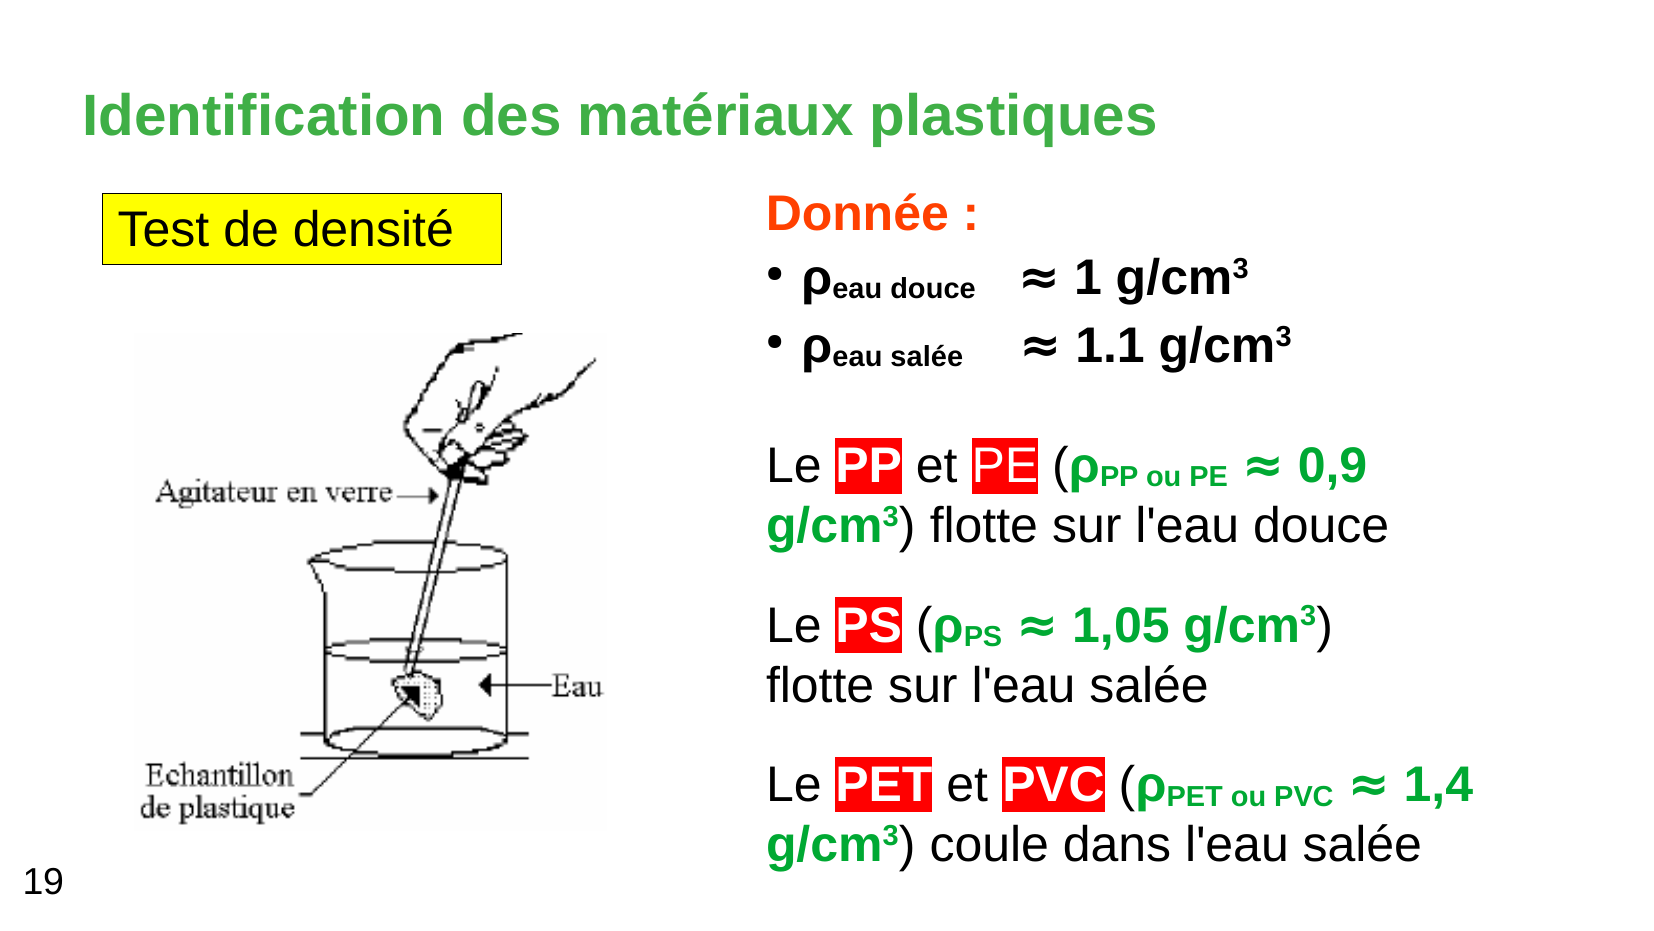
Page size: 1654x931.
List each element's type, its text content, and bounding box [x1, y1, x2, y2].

picture [104, 333, 611, 831]
text_box <number> [7, 853, 637, 924]
text_box Le PP et PE (ρPP ou PE ≈ 0,9 g/cm3) flotte sur l'eau douce [751, 422, 1445, 568]
text_box Le PET et PVC (ρPET ou PVC ≈ 1,4 g/cm3) coule dans l'eau salée [751, 741, 1509, 887]
title Identification des matériaux plastiques [82, 37, 1571, 193]
text_box Test de densité [102, 193, 502, 265]
text_box Donnée : ρeau douce ≈ 1 g/cm3 ρeau salée ≈ 1.1 g/cm3 [751, 177, 1428, 382]
text_box Le PS (ρPS ≈ 1,05 g/cm3) flotte sur l'eau salée [751, 581, 1445, 728]
